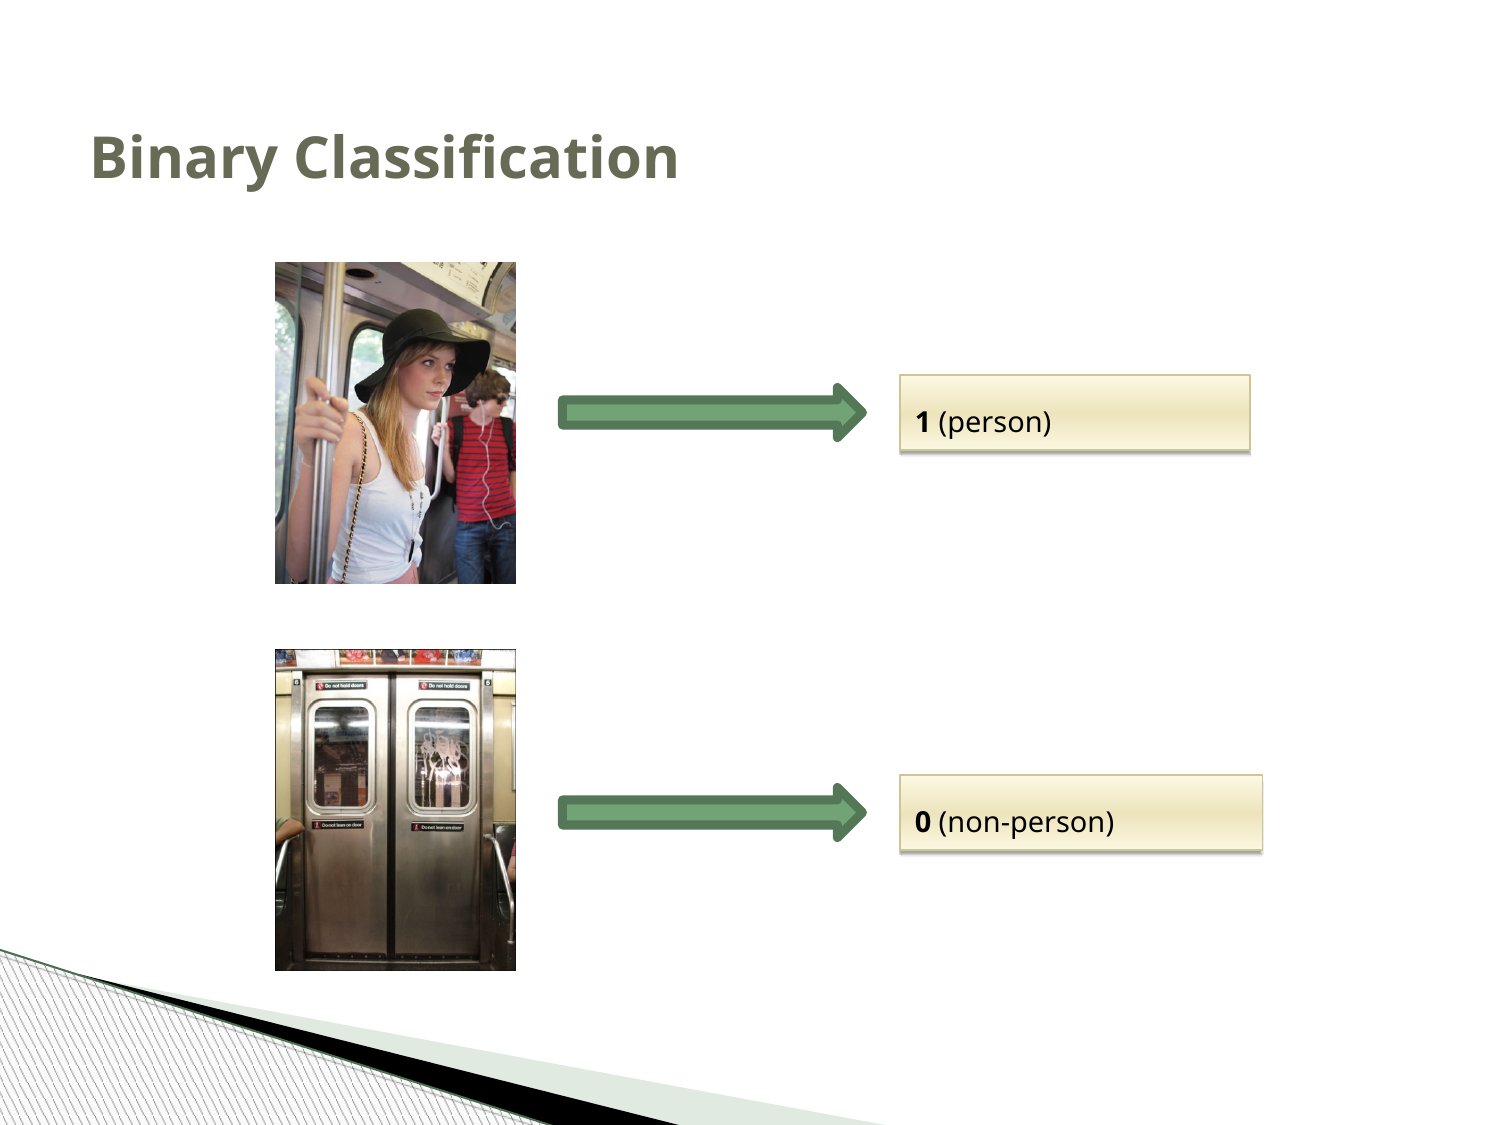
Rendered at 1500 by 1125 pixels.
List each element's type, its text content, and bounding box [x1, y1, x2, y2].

text_box 0 (non-person) [899, 774, 1263, 850]
text_box [562, 387, 863, 438]
text_box [562, 787, 863, 838]
text_box 1 (person) [900, 374, 1250, 450]
title Binary Classification [75, 45, 1425, 233]
picture [275, 262, 516, 584]
picture [275, 649, 516, 971]
picture [0, 952, 543, 1125]
